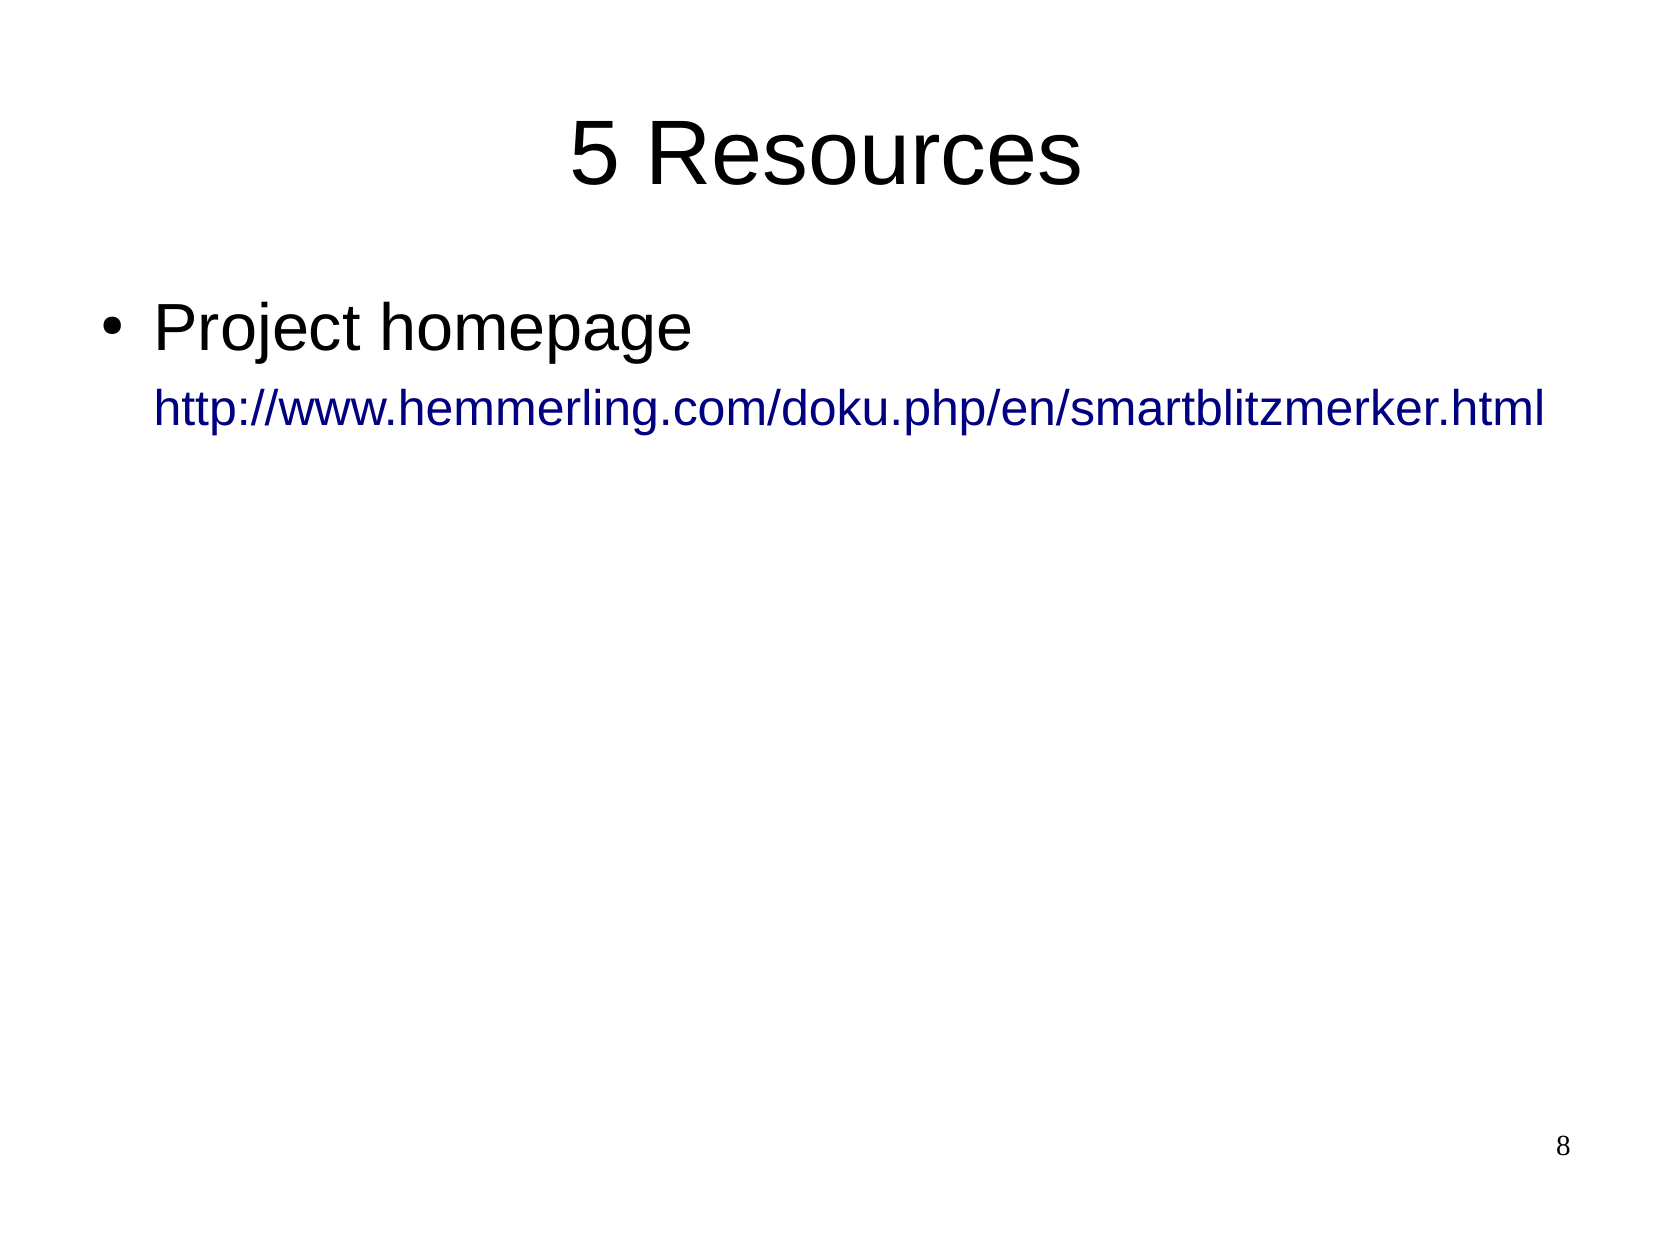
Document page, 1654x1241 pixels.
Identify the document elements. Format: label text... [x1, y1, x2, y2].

list Project homepagehttp://www.hemmerling.com/doku.php/en/smartblitzmerker.html [82, 290, 1571, 1010]
title 5 Resources [82, 49, 1571, 257]
